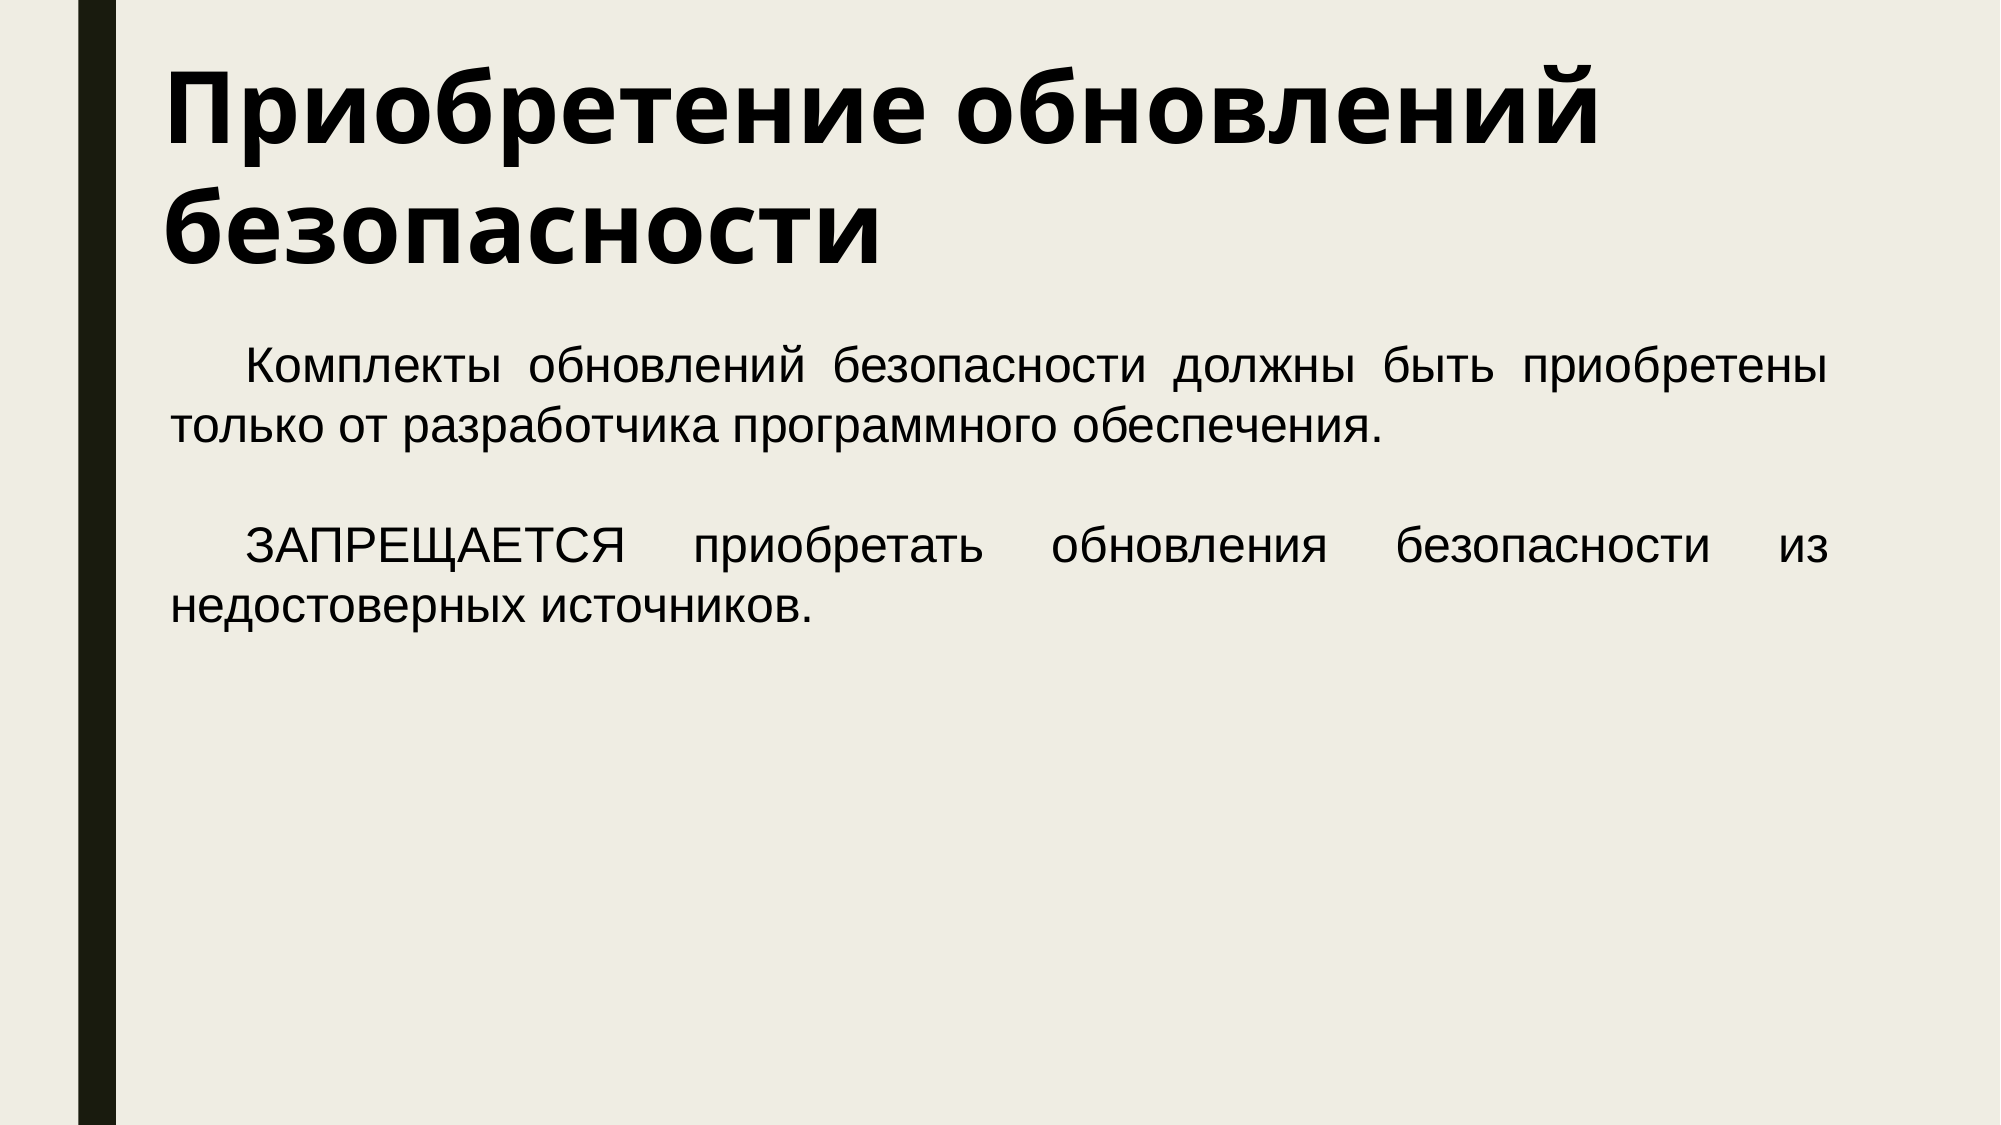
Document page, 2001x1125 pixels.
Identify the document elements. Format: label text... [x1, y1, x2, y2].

text_box Приобретение обновлений безопасности [147, 36, 1779, 292]
text_box Комплекты обновлений безопасности должны быть приобретены только от разработчика программного обеспечения. ЗАПРЕЩАЕТСЯ приобретать обновления безопасности из недостоверных источников. [155, 324, 1845, 640]
